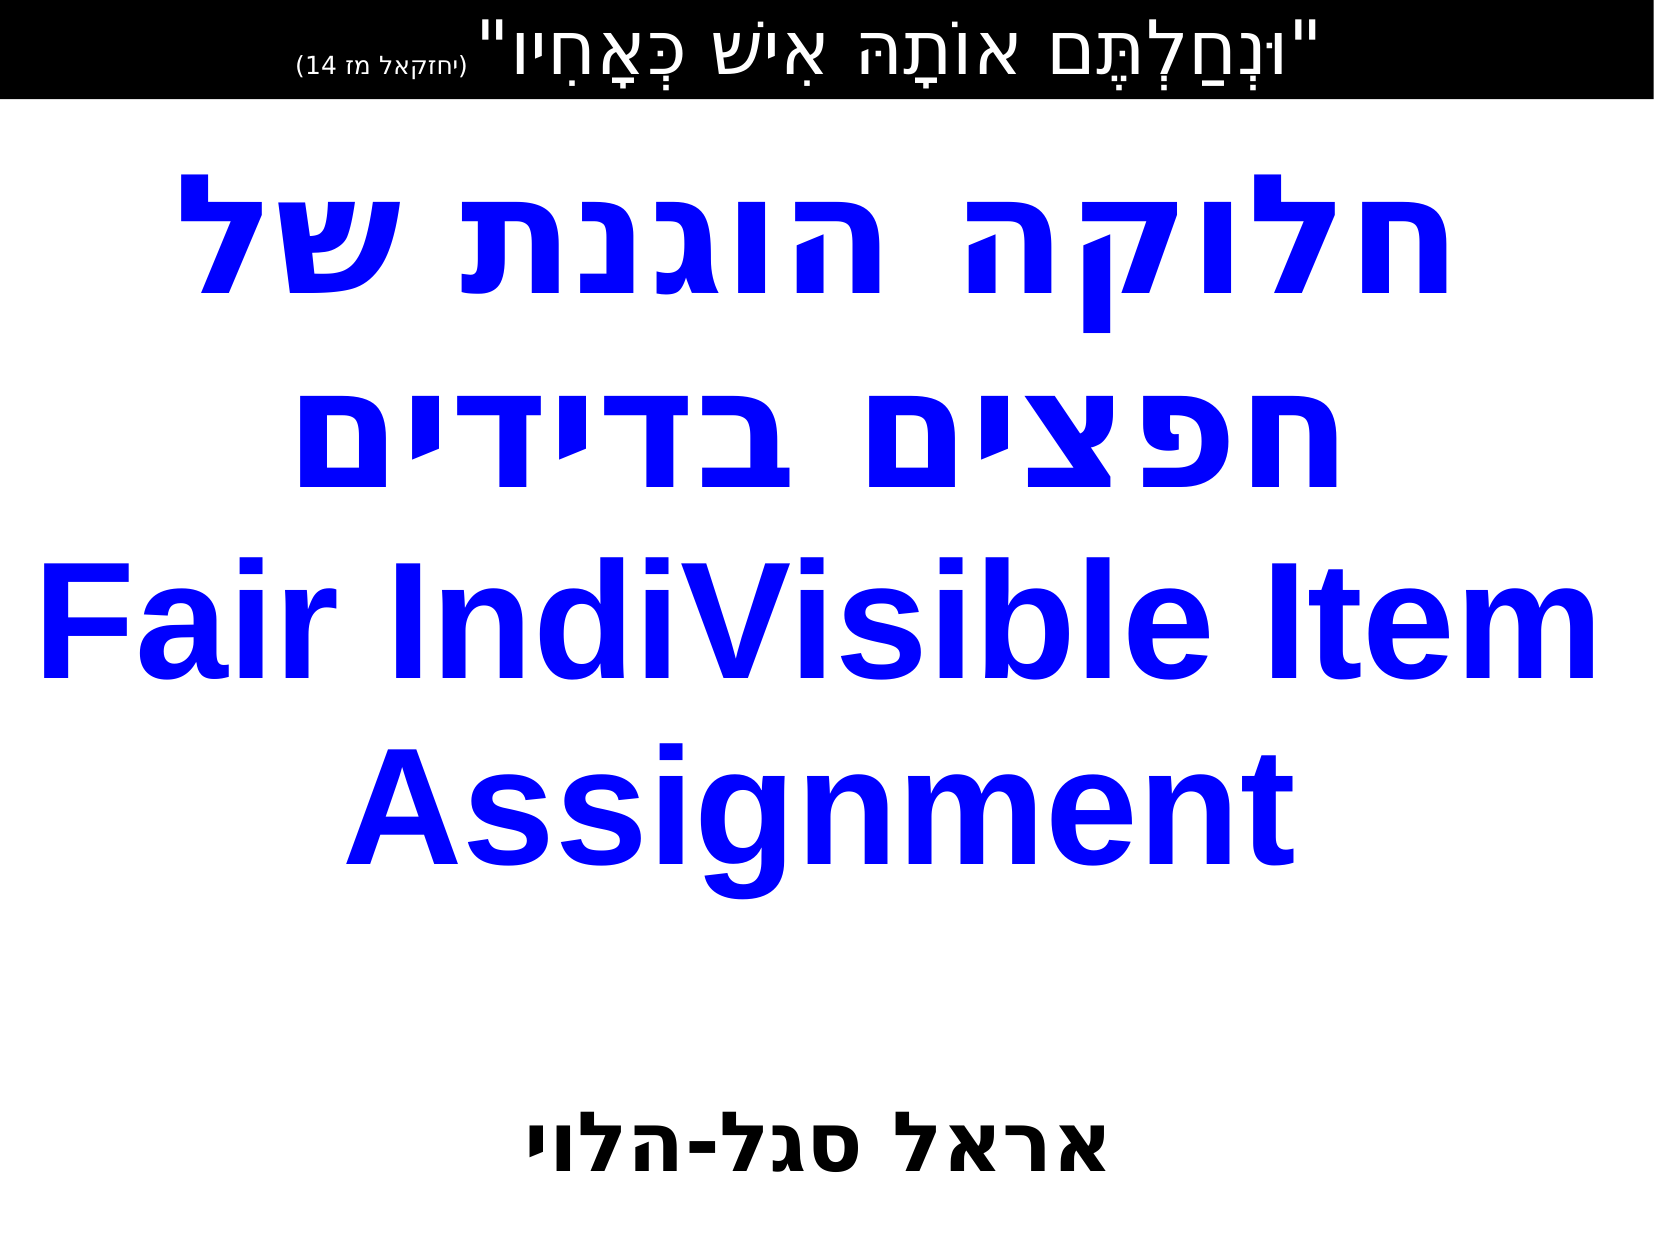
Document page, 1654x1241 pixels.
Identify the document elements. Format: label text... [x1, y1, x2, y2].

text_box "וּנְחַלְתֶּם אוֹתָהּ אִישׁ כְּאָחִיו" (יחזקאל מז 14) [0, 0, 1654, 100]
title חלוקה הוגנת של חפצים בדידים Fair IndiVisible Item Assignment אראל סגל-הלוי [0, 100, 1654, 1240]
